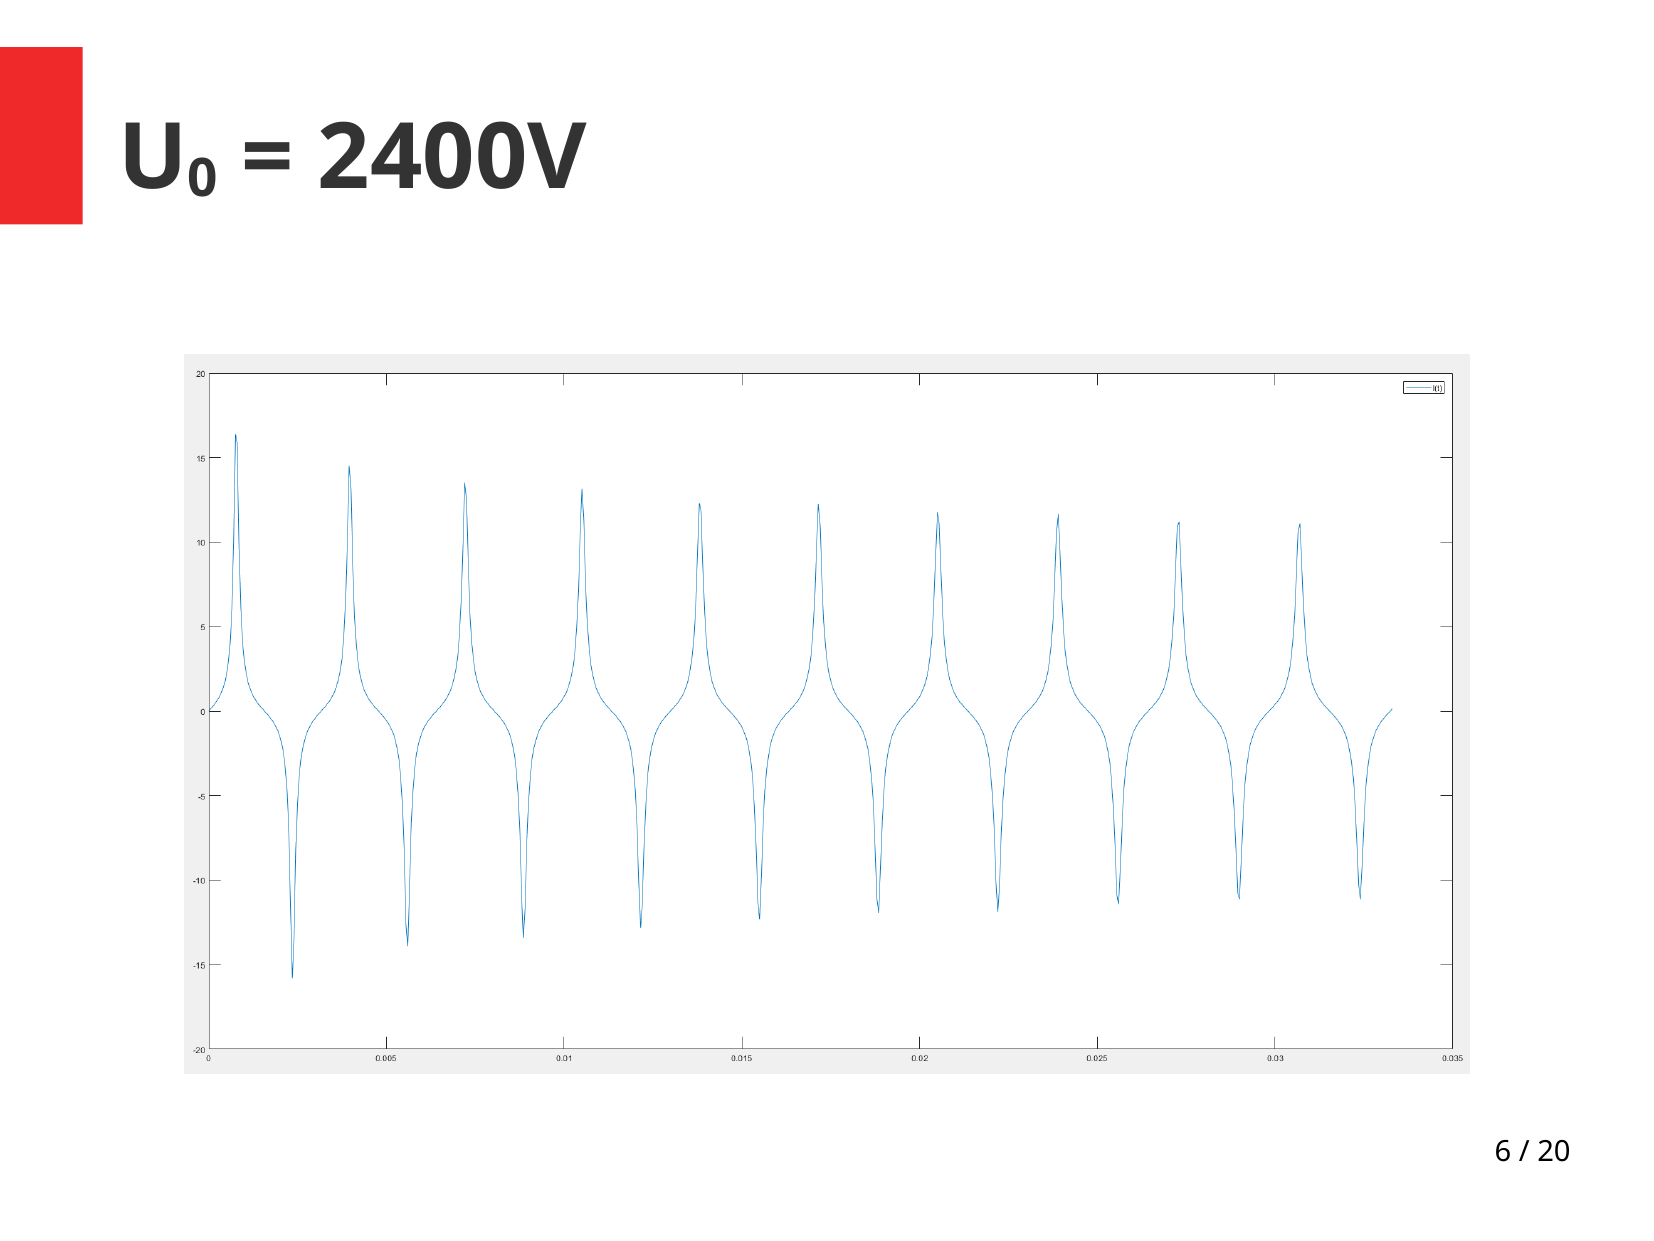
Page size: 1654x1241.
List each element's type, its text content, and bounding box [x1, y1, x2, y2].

picture [184, 354, 1470, 1074]
title U0 = 2400V [118, 49, 1571, 257]
